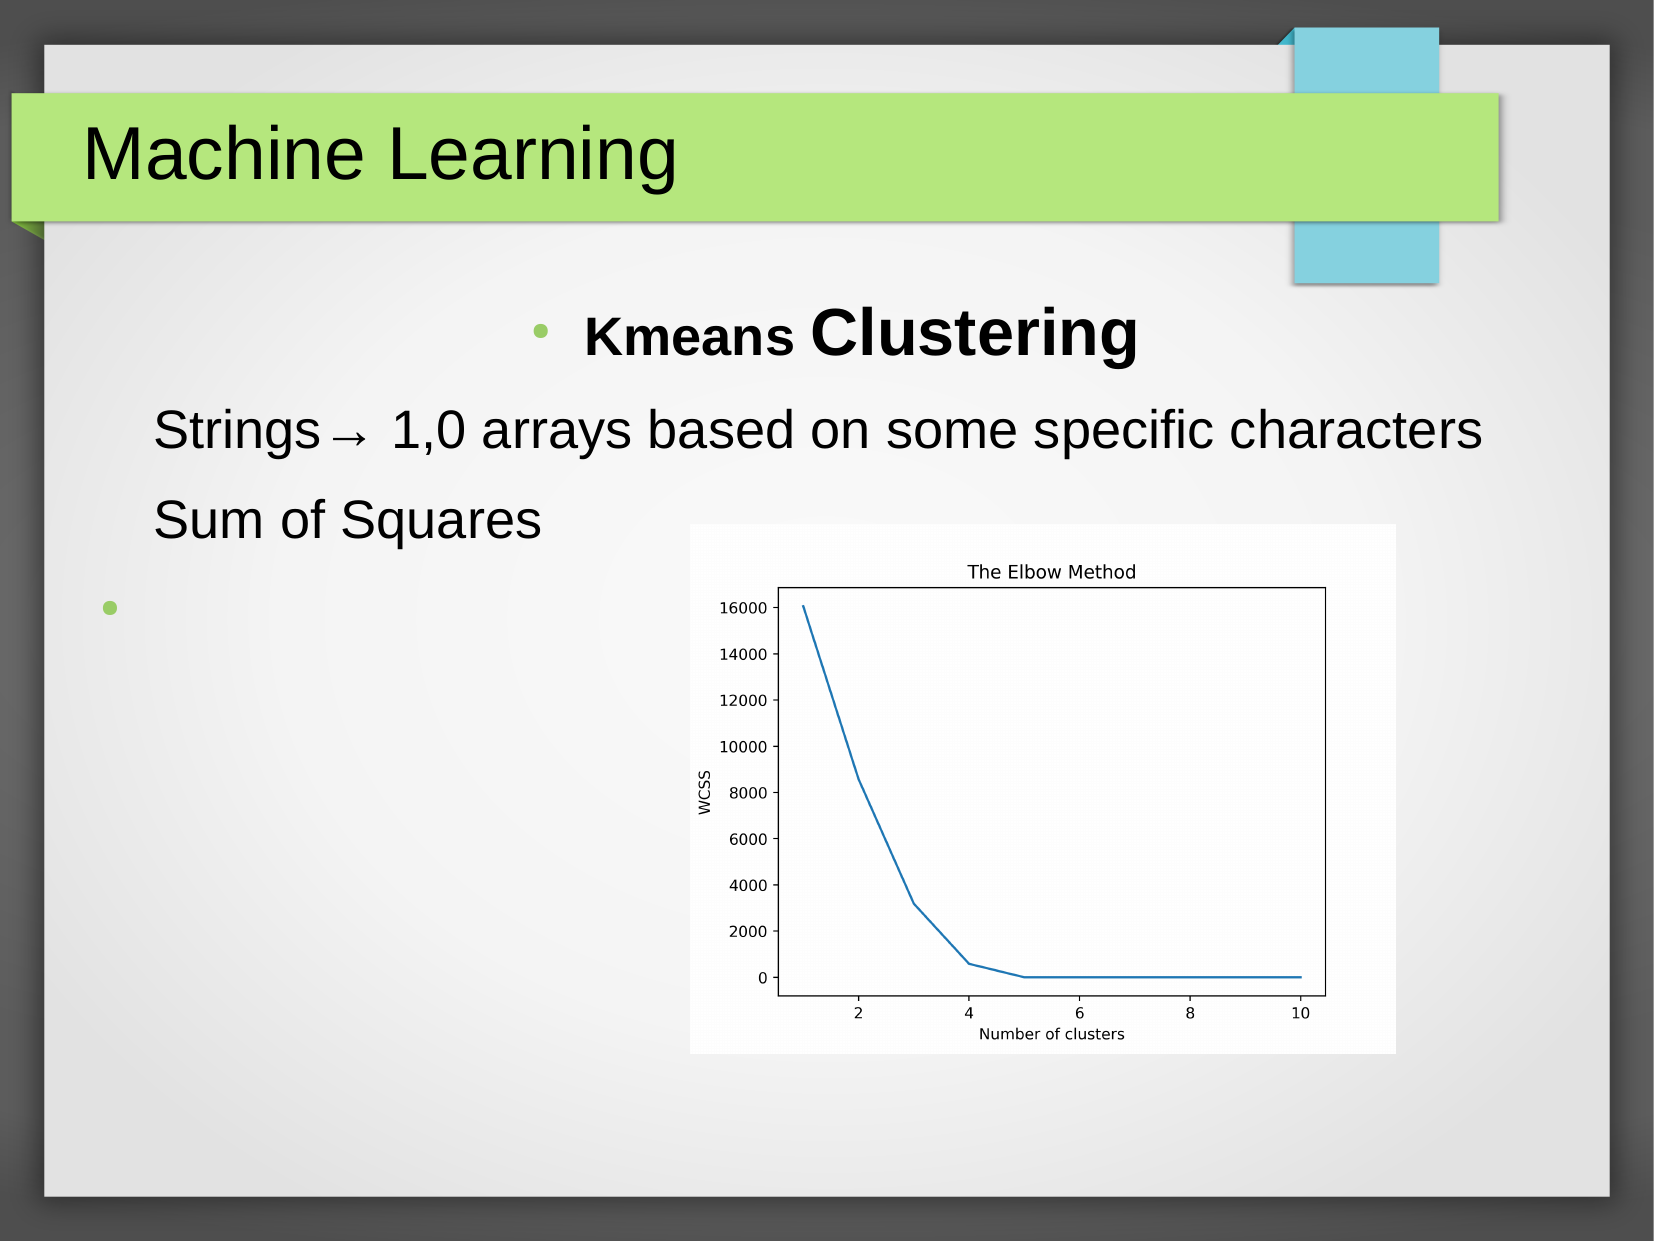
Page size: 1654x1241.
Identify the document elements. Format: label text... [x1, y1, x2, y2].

picture [0, 0, 1654, 1241]
list Kmeans Clustering Strings→ 1,0 arrays based on some specific characters Sum of Squares [82, 295, 1571, 1015]
title Machine Learning [82, 94, 1264, 213]
